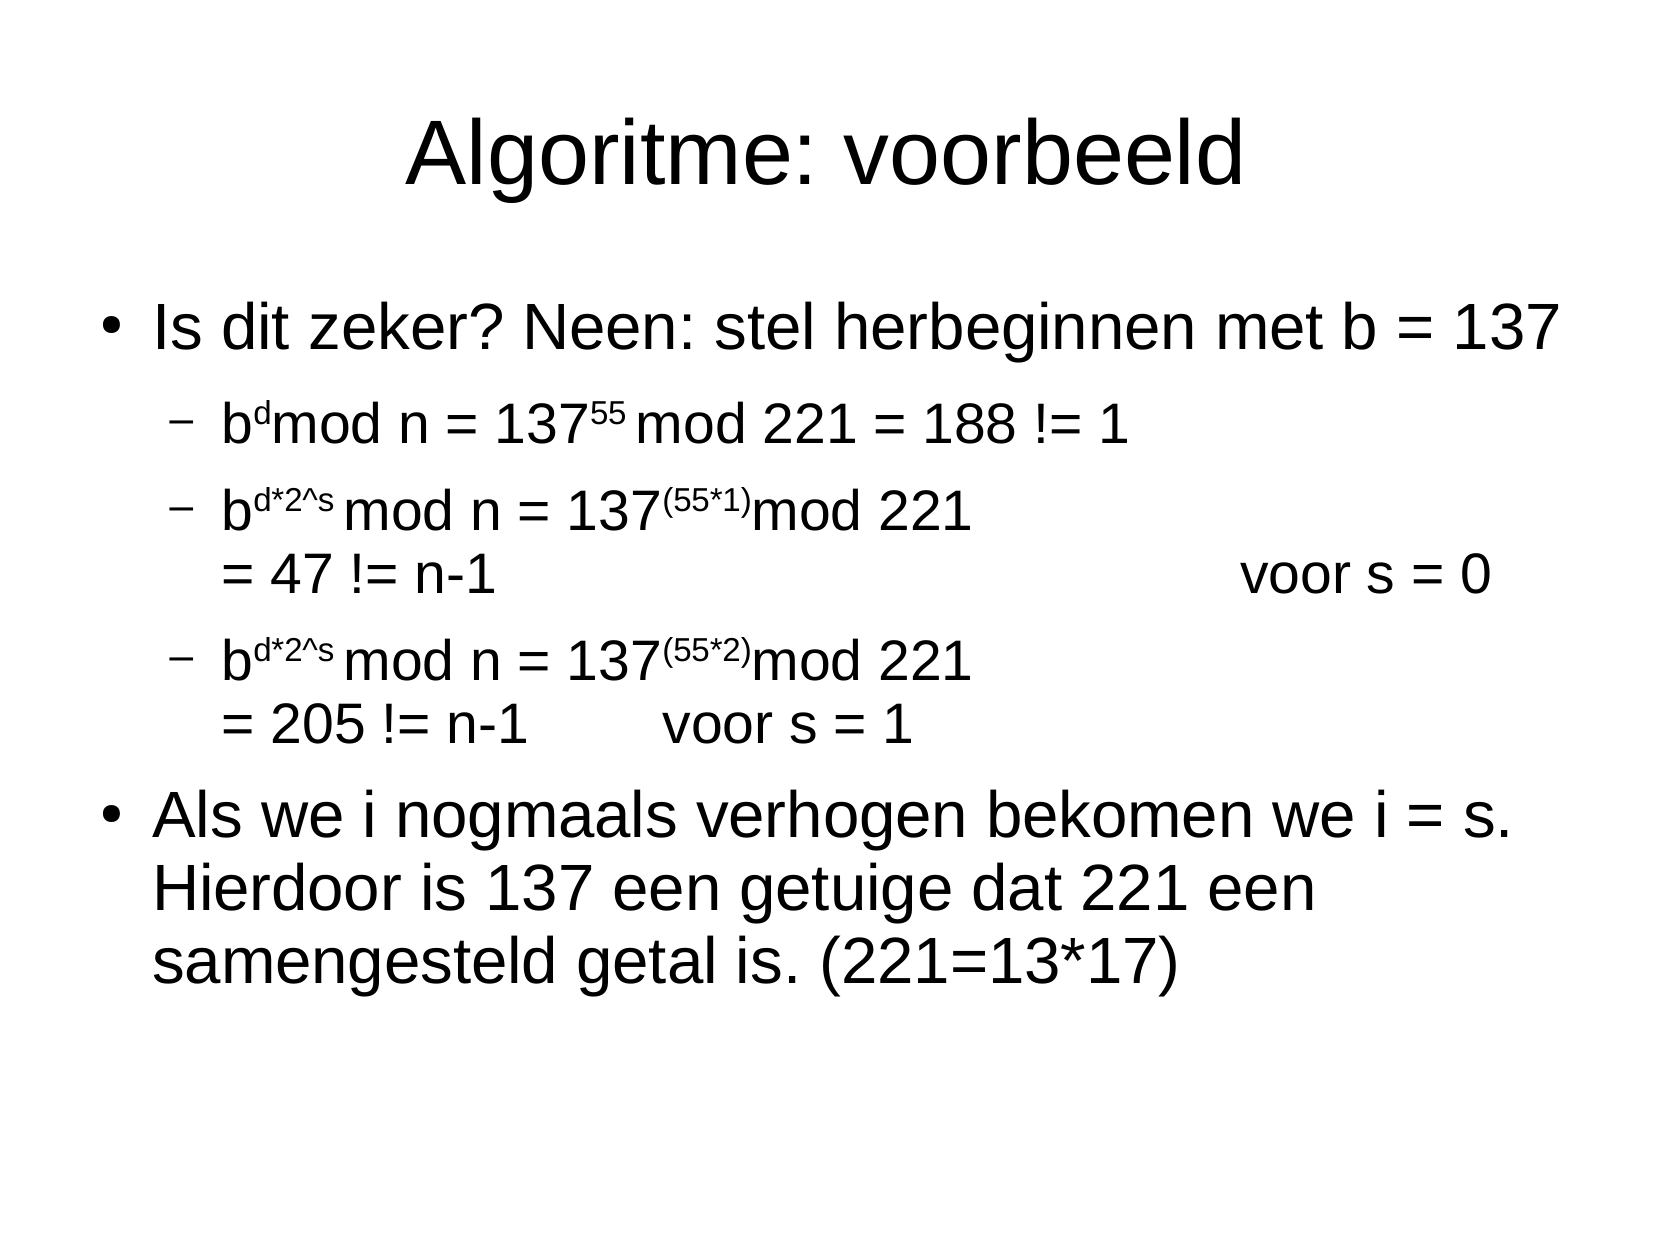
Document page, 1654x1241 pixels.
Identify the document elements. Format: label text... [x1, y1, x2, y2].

list Is dit zeker? Neen: stel herbeginnen met b = 137 bdmod n = 13755 mod 221 = 188 != 1 bd*2^s mod n = 137(55*1)mod 221 = 47 != n-1 voor s = 0 bd*2^s mod n = 137(55*2)mod 221 = 205 != n-1 voor s = 1 Als we i nogmaals verhogen bekomen we i = s. Hierdoor is 137 een getuige dat 221 een samengesteld getal is. (221=13*17) [82, 290, 1571, 1010]
title Algoritme: voorbeeld [82, 49, 1571, 257]
